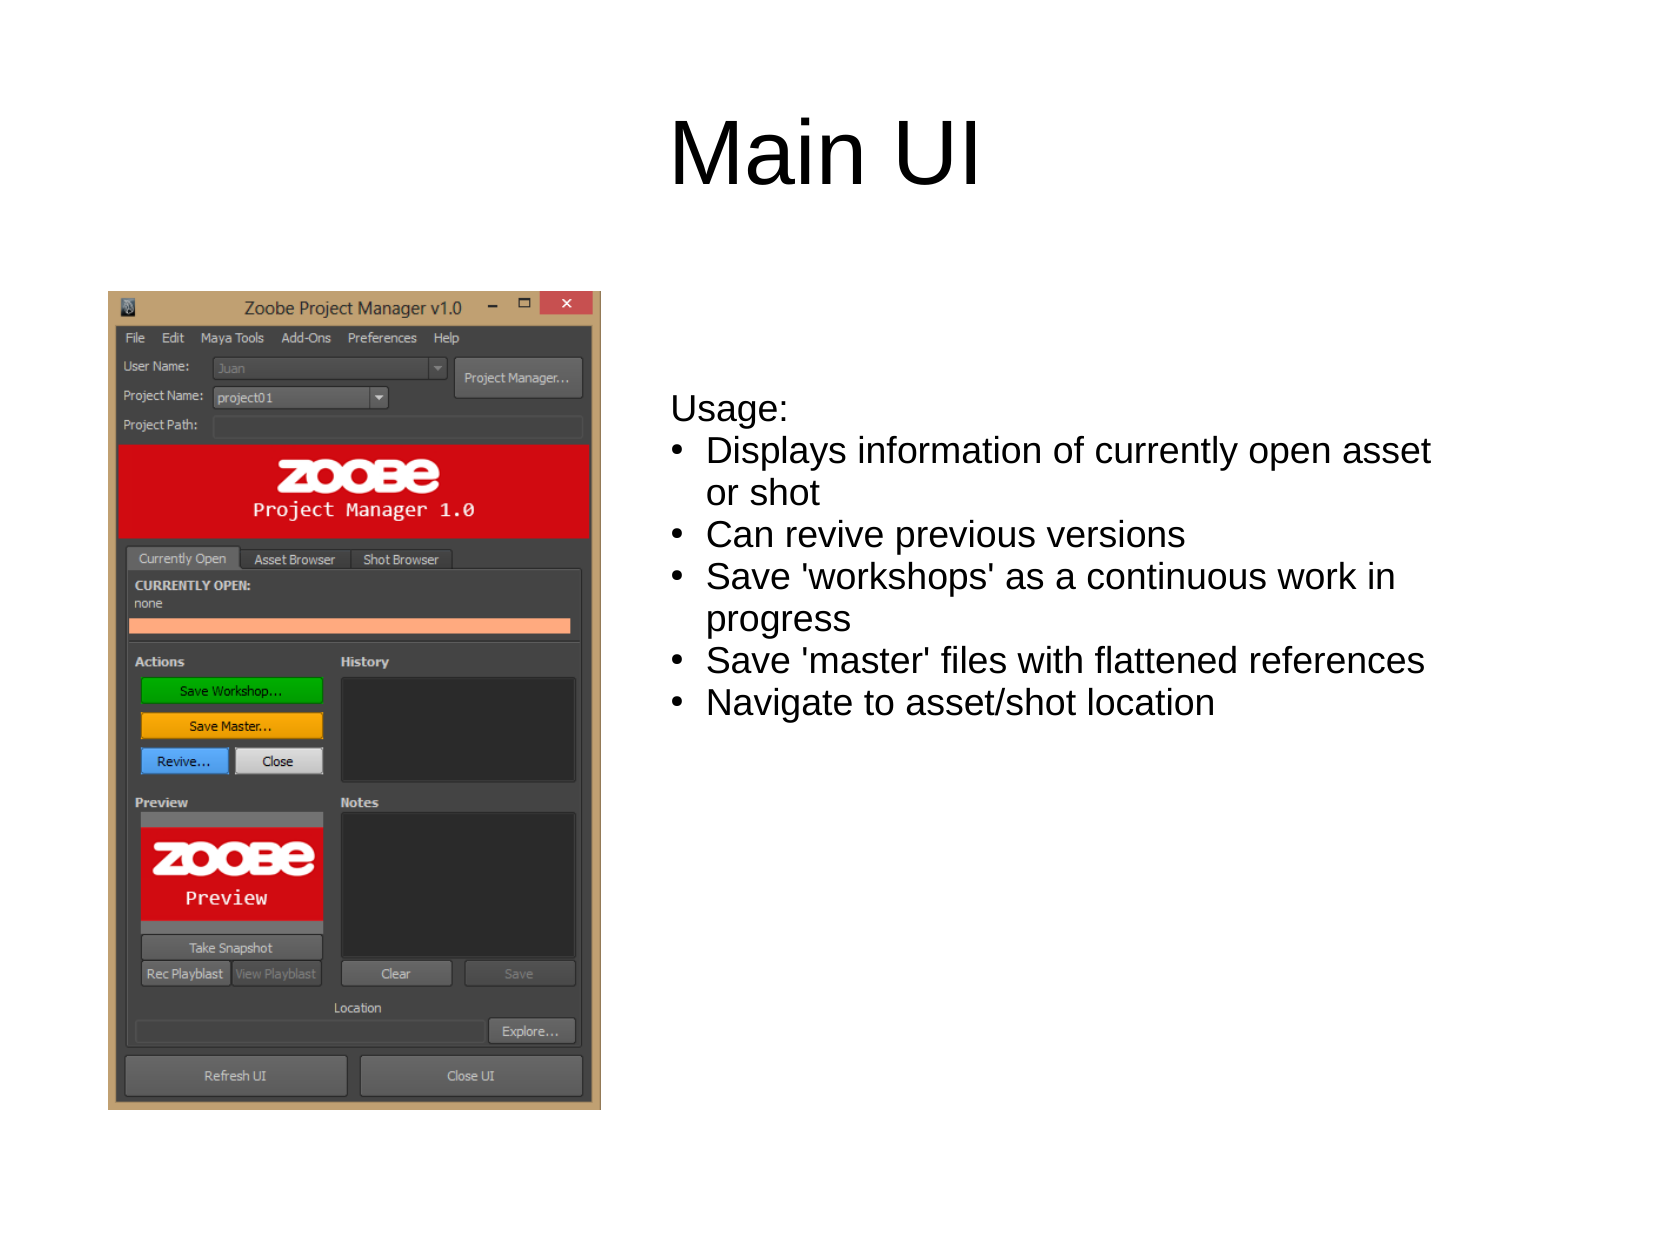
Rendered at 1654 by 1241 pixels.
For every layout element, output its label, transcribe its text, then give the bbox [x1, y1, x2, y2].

picture [108, 291, 601, 1111]
table_header Usage: Displays information of currently open asset or shot Can revive previous versions Save 'workshops' as a continuous work in progress Save 'master' files with flattened references Navigate to asset/shot location [657, 381, 1488, 732]
title Main UI [82, 49, 1571, 257]
